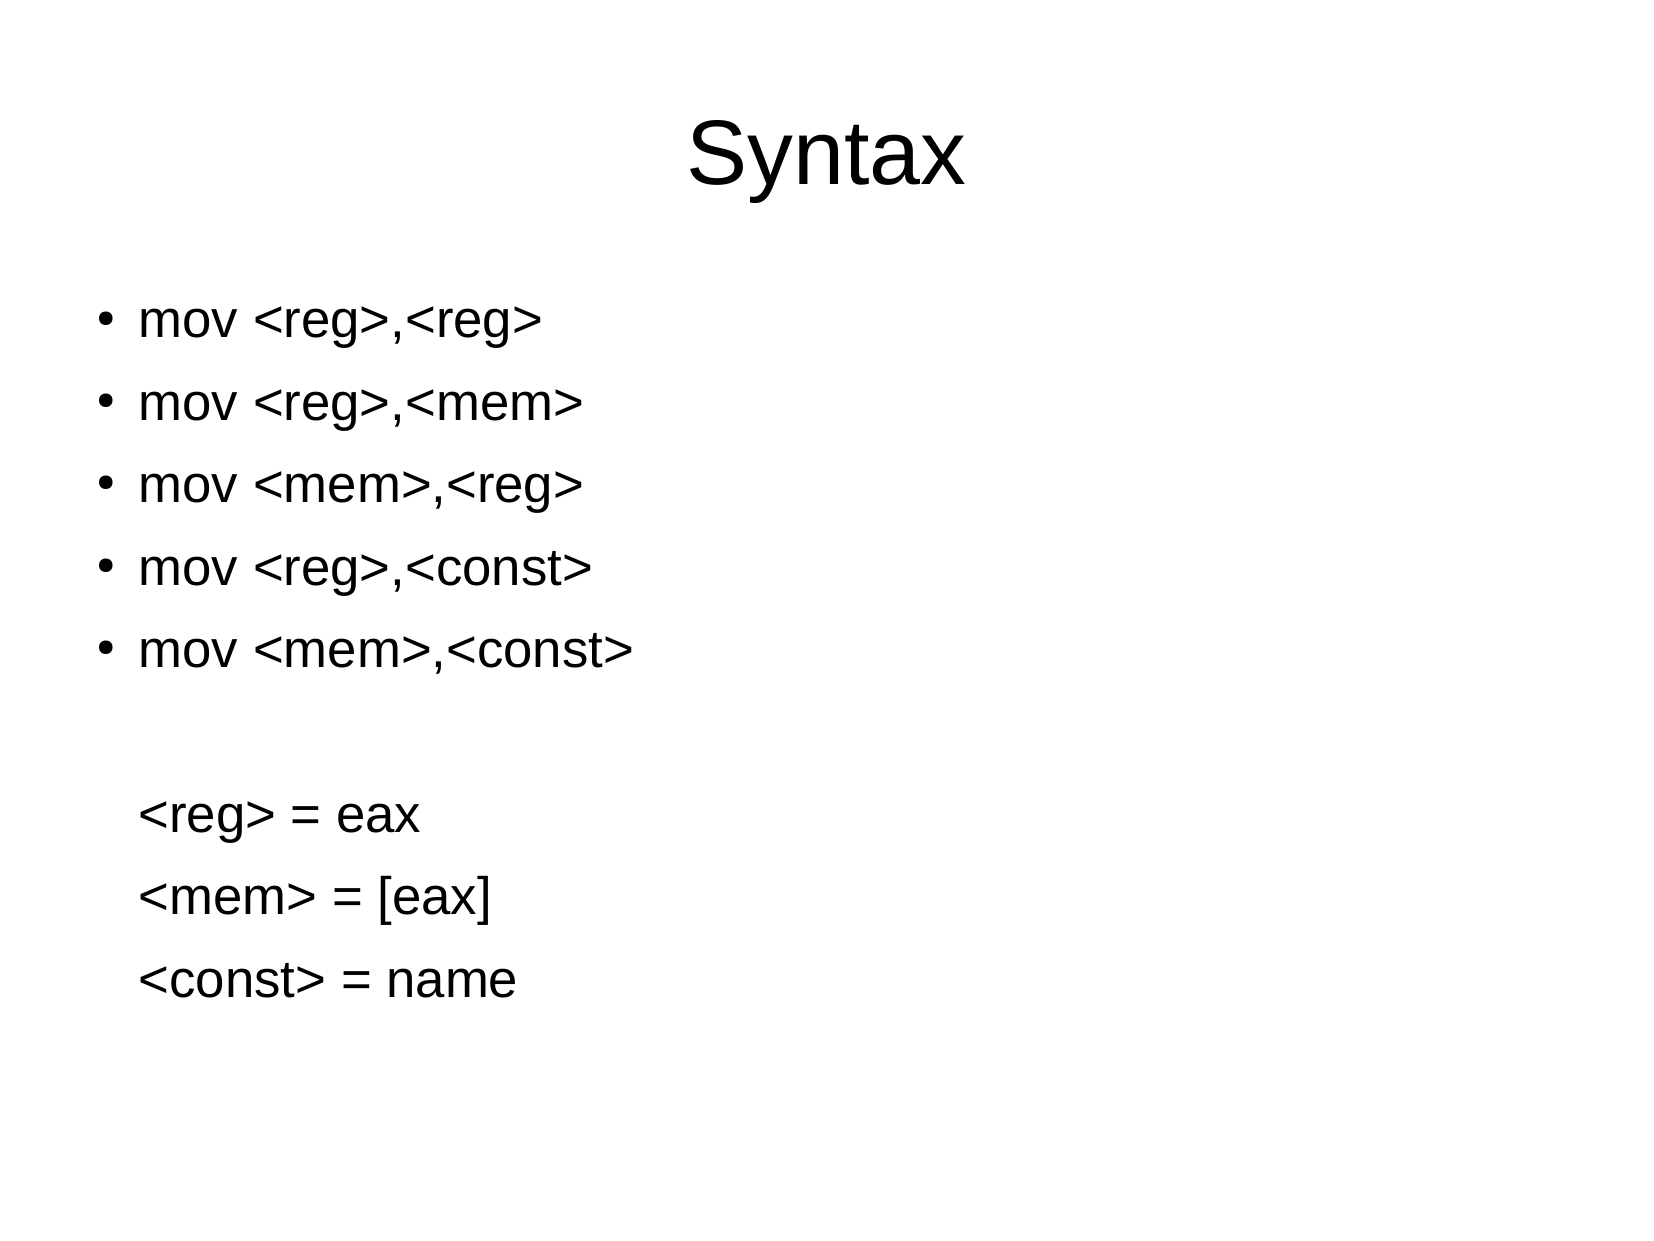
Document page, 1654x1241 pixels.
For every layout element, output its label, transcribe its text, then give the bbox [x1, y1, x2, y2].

list mov <reg>,<reg> mov <reg>,<mem> mov <mem>,<reg> mov <reg>,<const> mov <mem>,<const> <reg> = eax <mem> = [eax] <const> = name [82, 290, 1571, 1010]
title Syntax [82, 49, 1571, 257]
